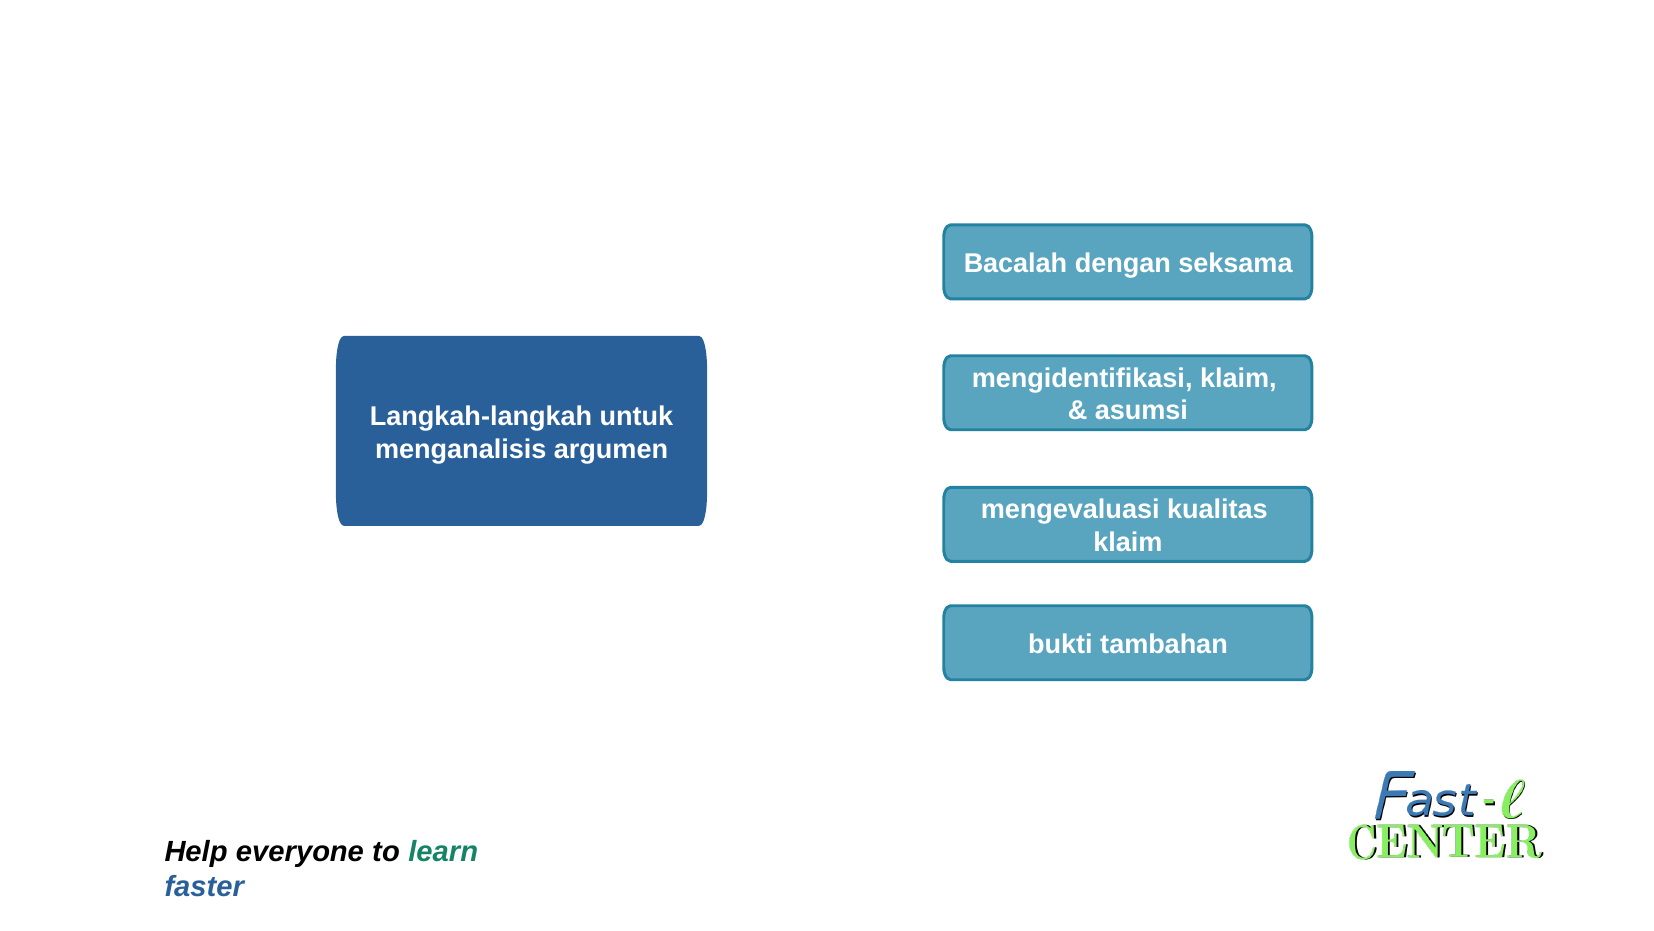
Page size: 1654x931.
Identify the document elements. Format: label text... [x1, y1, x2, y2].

text_box Bacalah dengan seksama [943, 224, 1312, 299]
picture [1349, 771, 1544, 862]
text_box Langkah-langkah untuk menganalisis argumen [337, 337, 706, 525]
text_box Help everyone to learn faster [149, 824, 581, 873]
text_box mengevaluasi kualitas klaim [943, 487, 1312, 562]
text_box mengidentifikasi, klaim, & asumsi [943, 355, 1312, 430]
text_box bukti tambahan [943, 605, 1312, 680]
